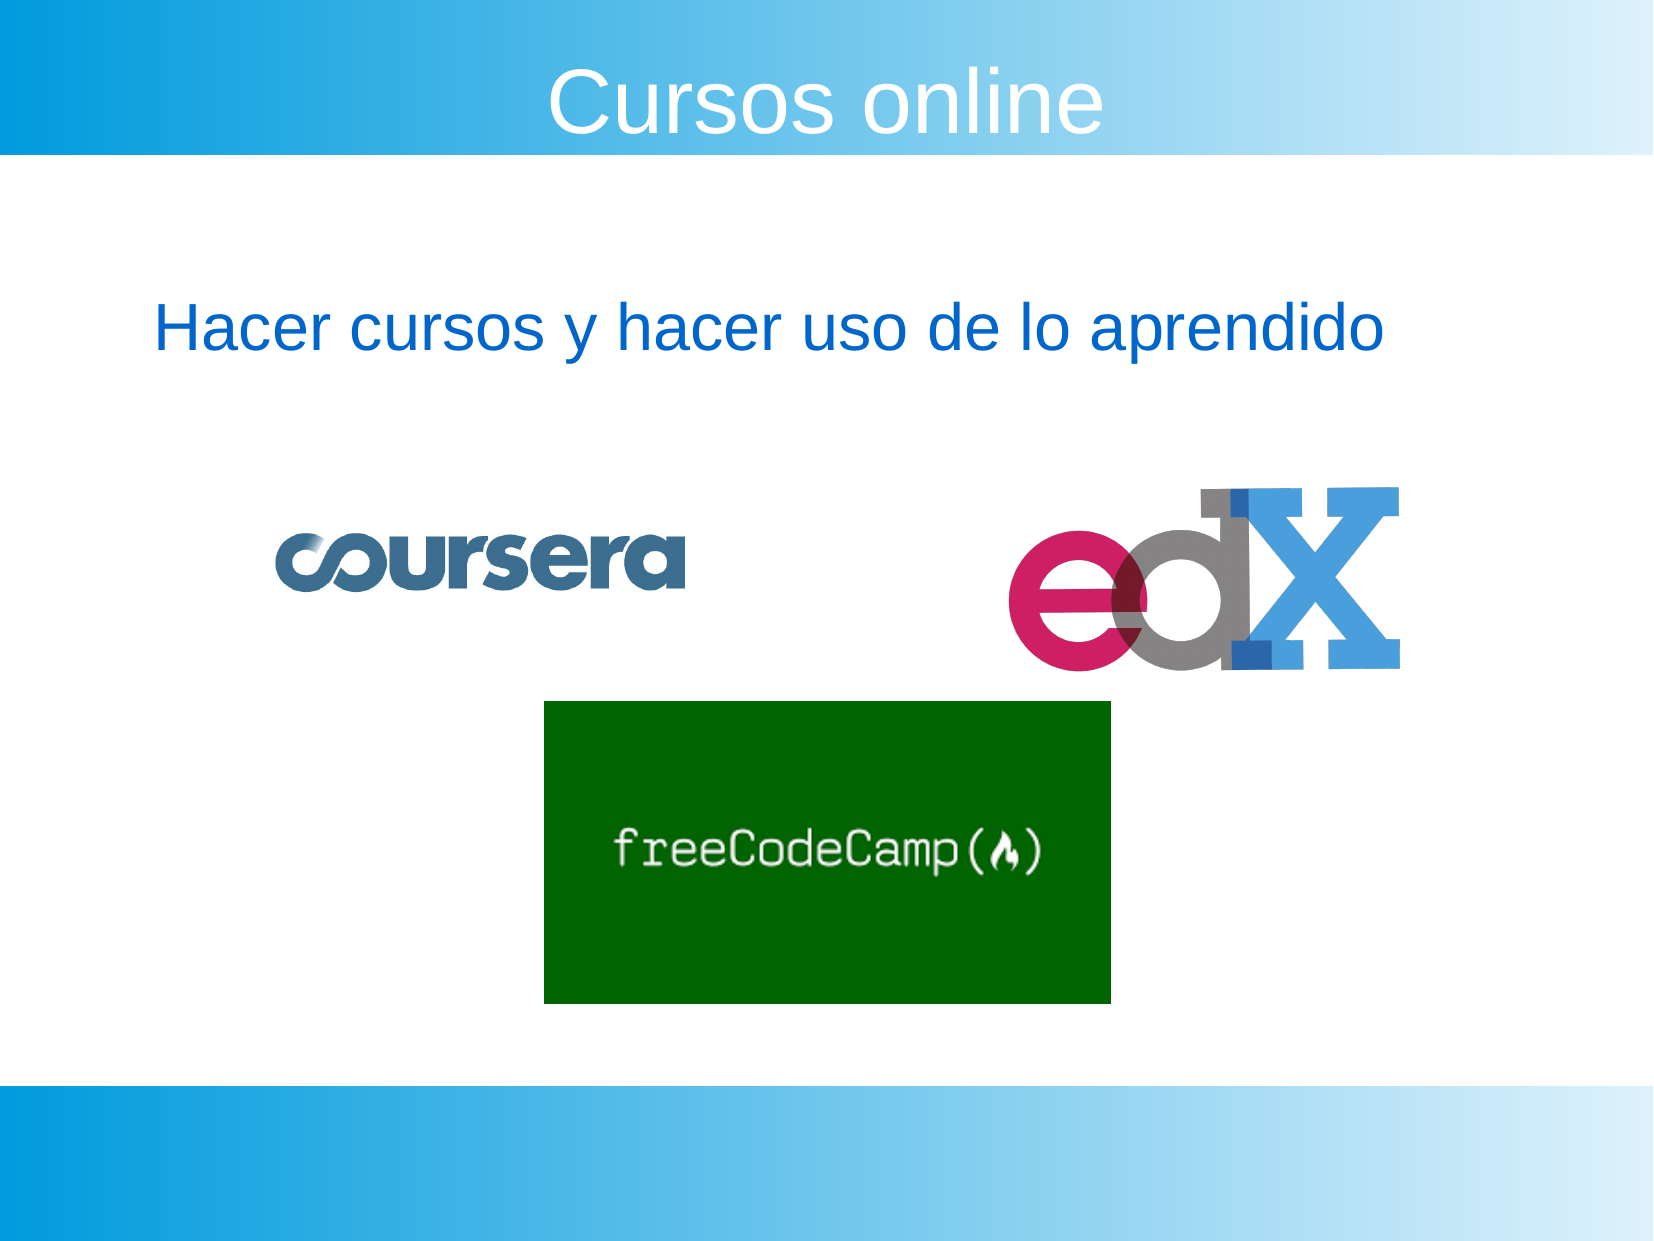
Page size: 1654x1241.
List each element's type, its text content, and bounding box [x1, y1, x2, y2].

title Cursos online [82, 49, 1571, 155]
picture [1007, 484, 1406, 674]
list Hacer cursos y hacer uso de lo aprendido [82, 290, 1501, 414]
picture [153, 439, 808, 686]
picture [544, 701, 1111, 1004]
